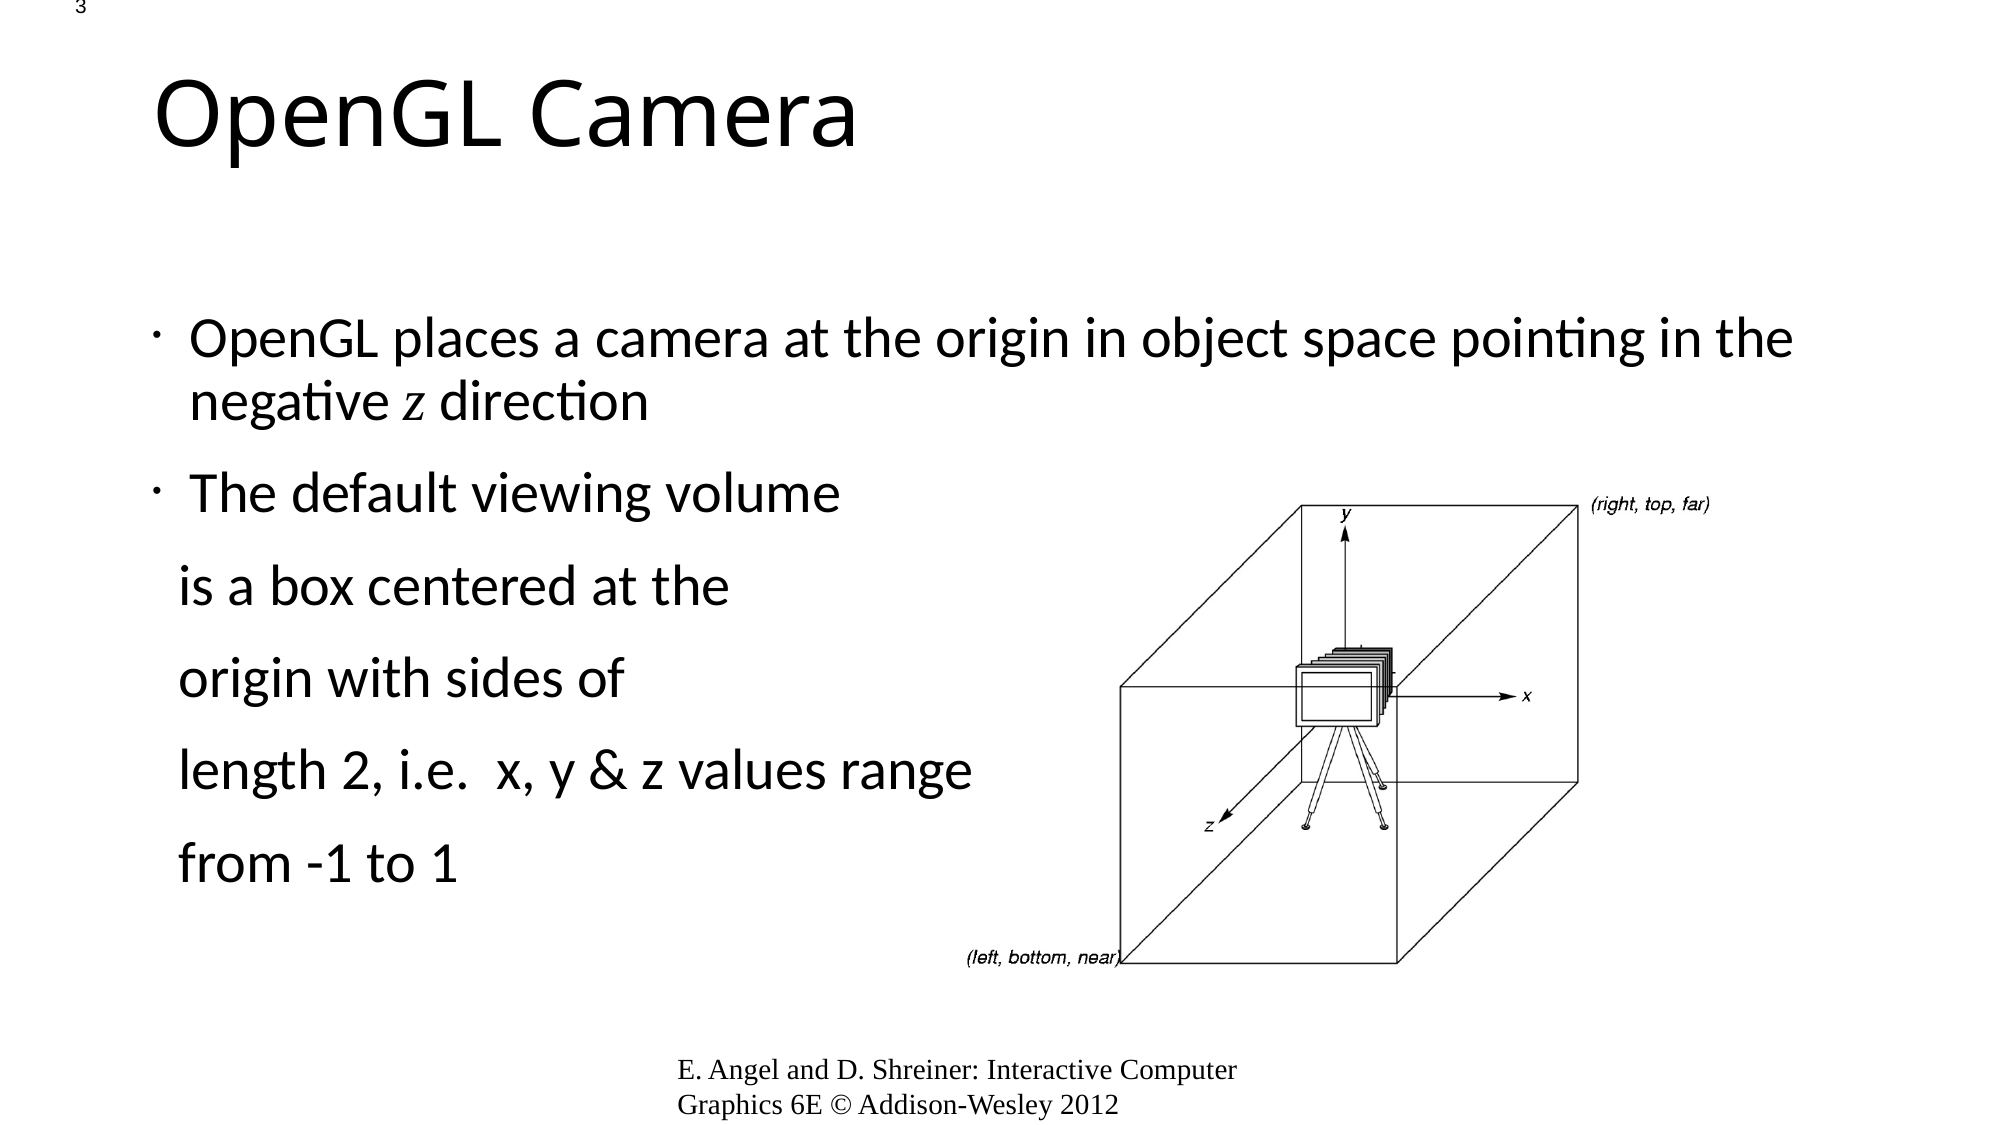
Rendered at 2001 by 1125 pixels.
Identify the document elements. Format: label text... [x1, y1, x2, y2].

list OpenGL places a camera at the origin in object space pointing in the negative z direction The default viewing volume is a box centered at the origin with sides of length 2, i.e. x, y & z values range from -1 to 1 [137, 299, 1863, 1014]
title OpenGL Camera [137, 59, 1863, 278]
footer E. Angel and D. Shreiner: Interactive Computer Graphics 6E © Addison-Wesley 2012 [662, 1042, 1338, 1103]
